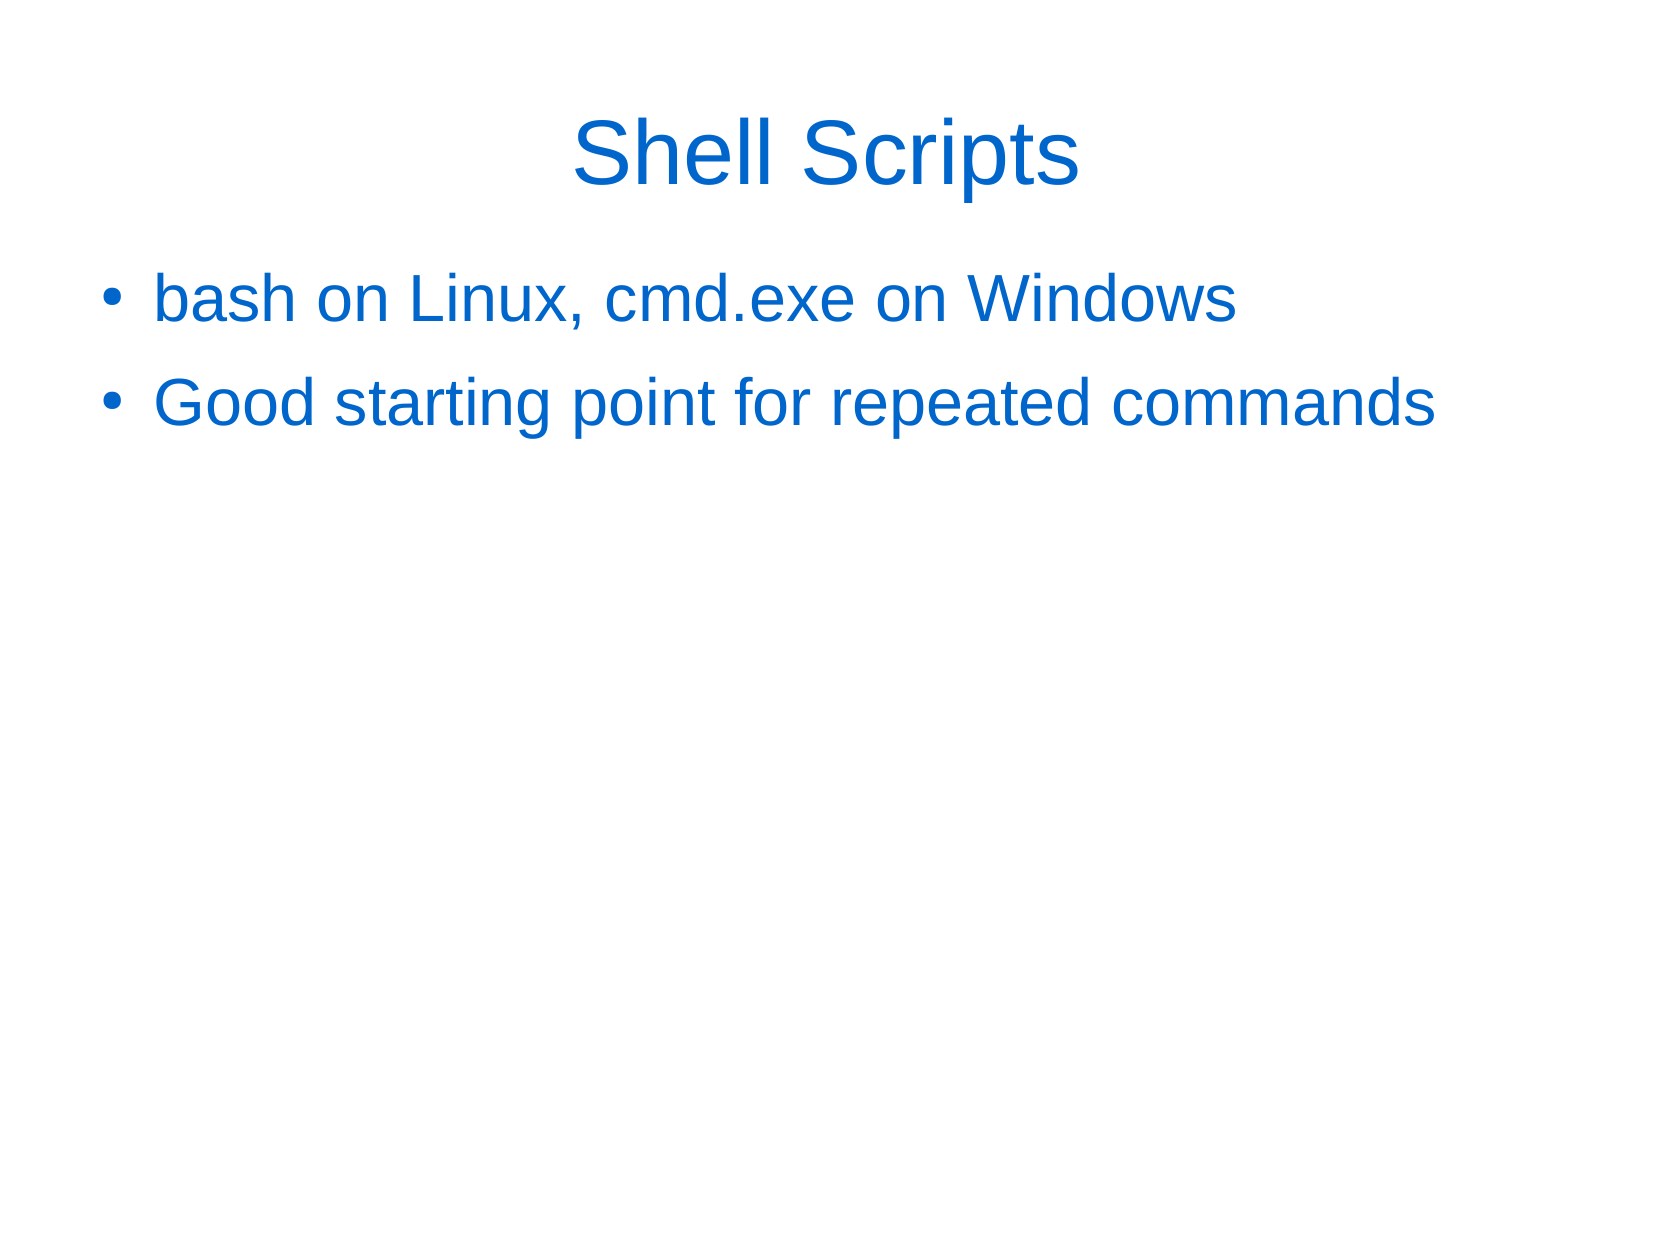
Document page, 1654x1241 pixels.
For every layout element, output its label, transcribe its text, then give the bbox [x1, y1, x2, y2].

list bash on Linux, cmd.exe on Windows Good starting point for repeated commands [82, 260, 1571, 473]
title Shell Scripts [82, 49, 1571, 257]
